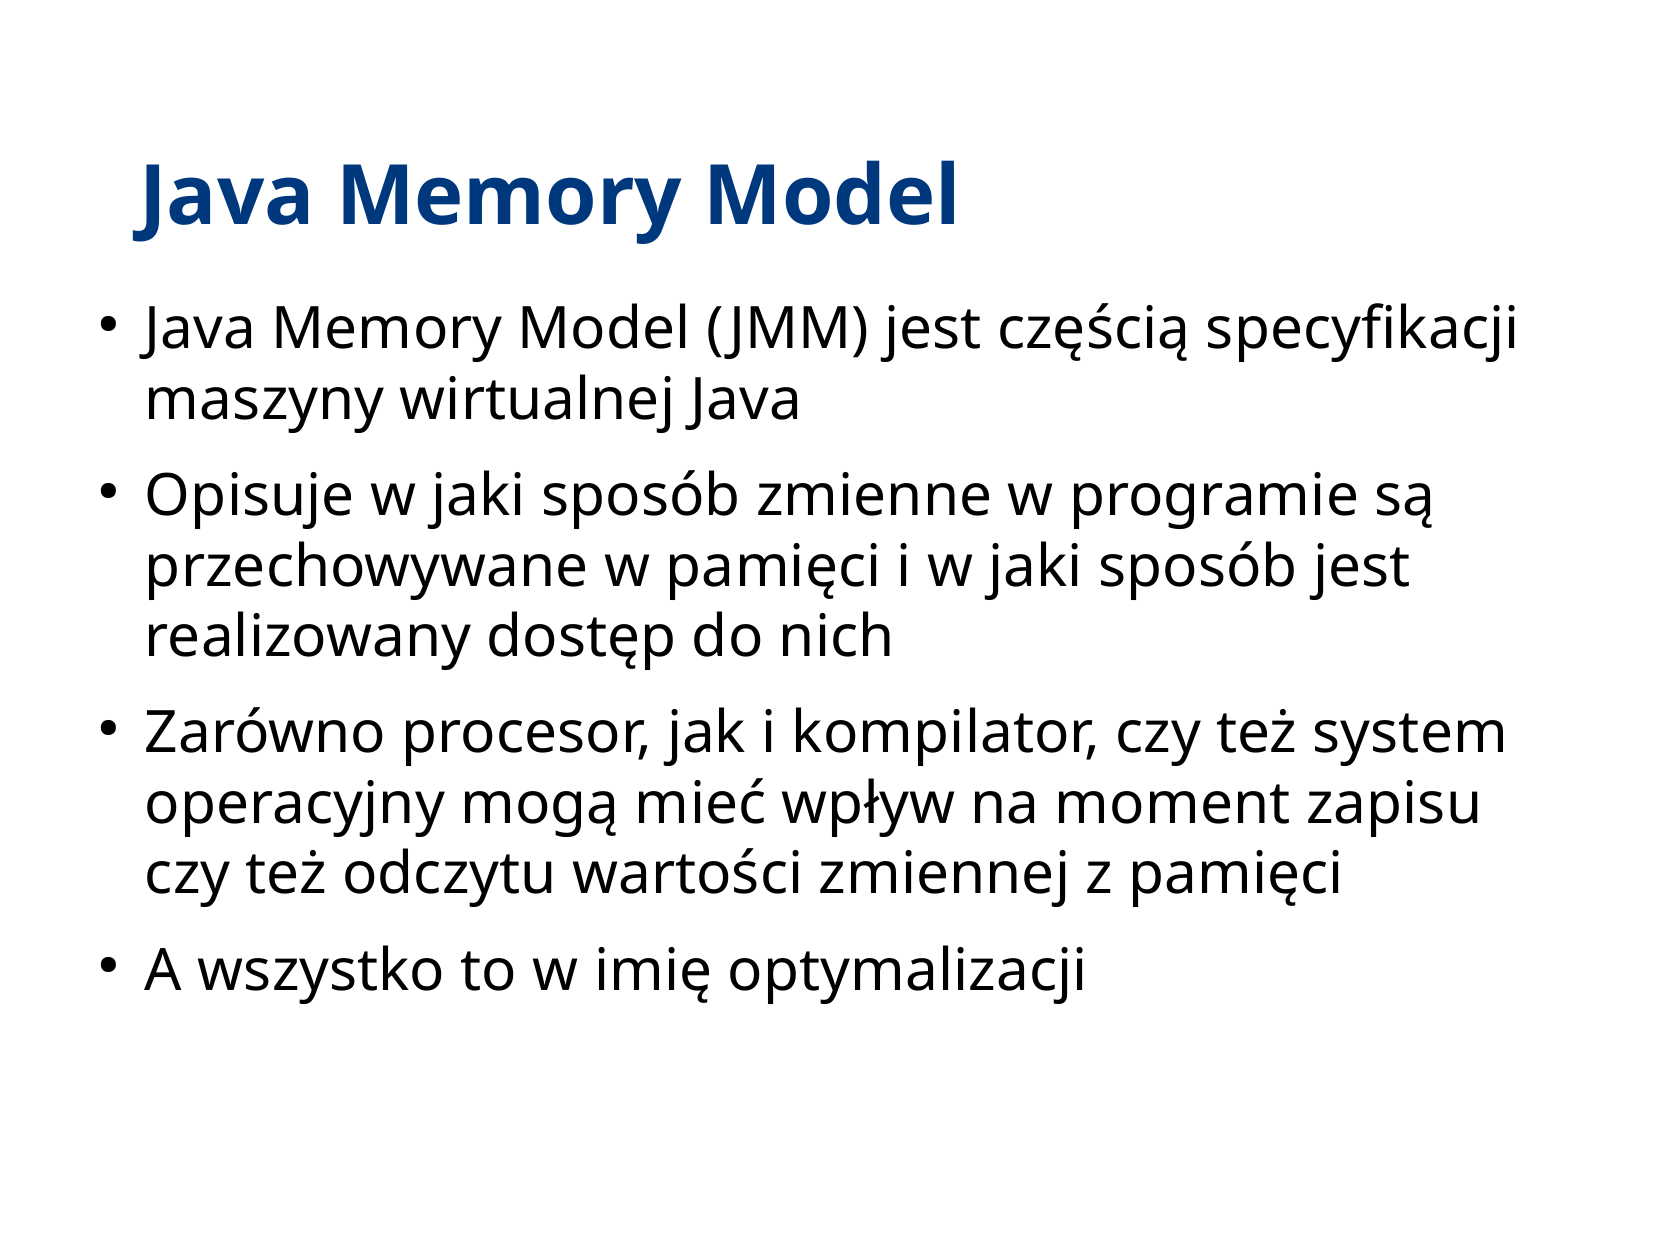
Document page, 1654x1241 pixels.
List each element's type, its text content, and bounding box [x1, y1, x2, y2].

list Java Memory Model (JMM) jest częścią specyfikacji maszyny wirtualnej Java Opisuje w jaki sposób zmienne w programie są przechowywane w pamięci i w jaki sposób jest realizowany dostęp do nich Zarówno procesor, jak i kompilator, czy też system operacyjny mogą mieć wpływ na moment zapisu czy też odczytu wartości zmiennej z pamięci A wszystko to w imię optymalizacji [82, 290, 1571, 1010]
title Java Memory Model [82, 49, 1571, 257]
